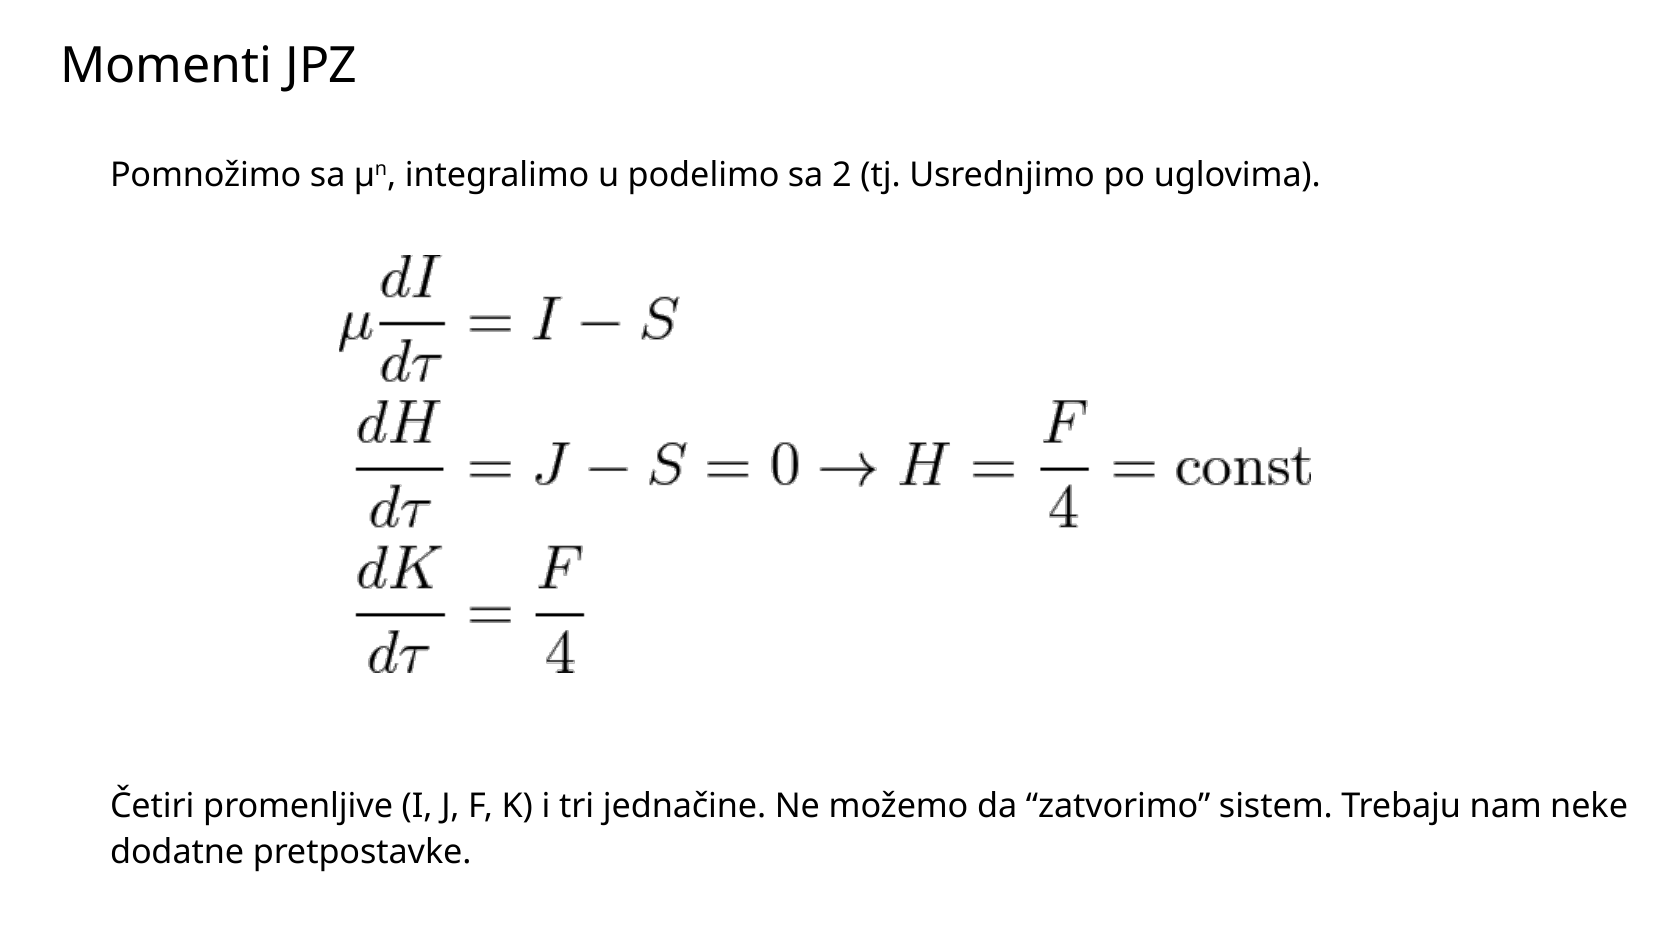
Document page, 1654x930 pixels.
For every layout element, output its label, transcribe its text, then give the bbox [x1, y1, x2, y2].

picture [339, 255, 1311, 673]
title Momenti JPZ [59, 13, 1648, 113]
list Pomnožimo sa μn, integralimo u podelimo sa 2 (tj. Usrednjimo po uglovima). Četiri promenljive (I, J, F, K) i tri jednačine. Ne možemo da “zatvorimo” sistem. Trebaju nam neke dodatne pretpostavke. [45, 149, 1635, 880]
